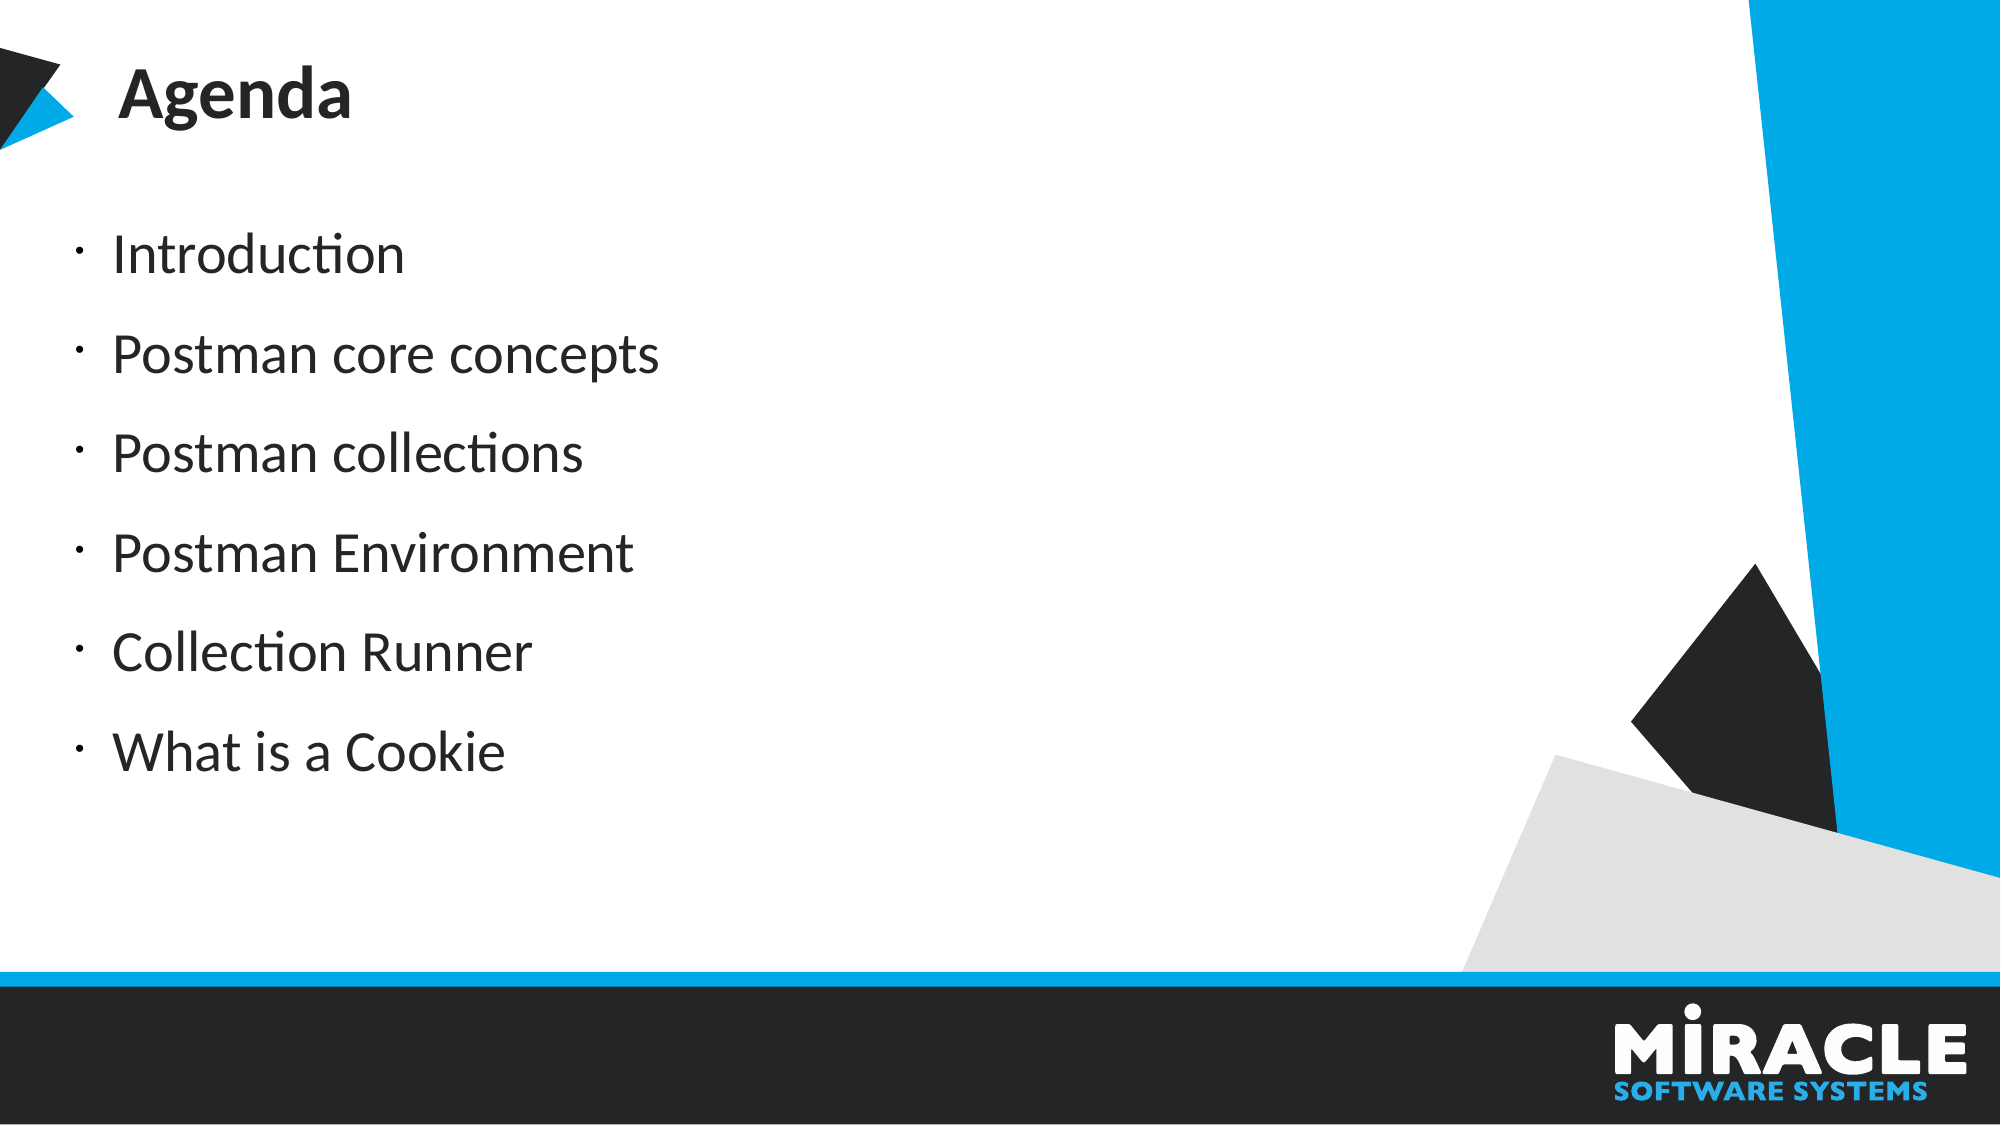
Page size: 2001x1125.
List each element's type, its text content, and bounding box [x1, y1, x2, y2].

list Introduction Postman core concepts Postman collections Postman Environment Collection Runner What is a Cookie [60, 208, 1401, 932]
